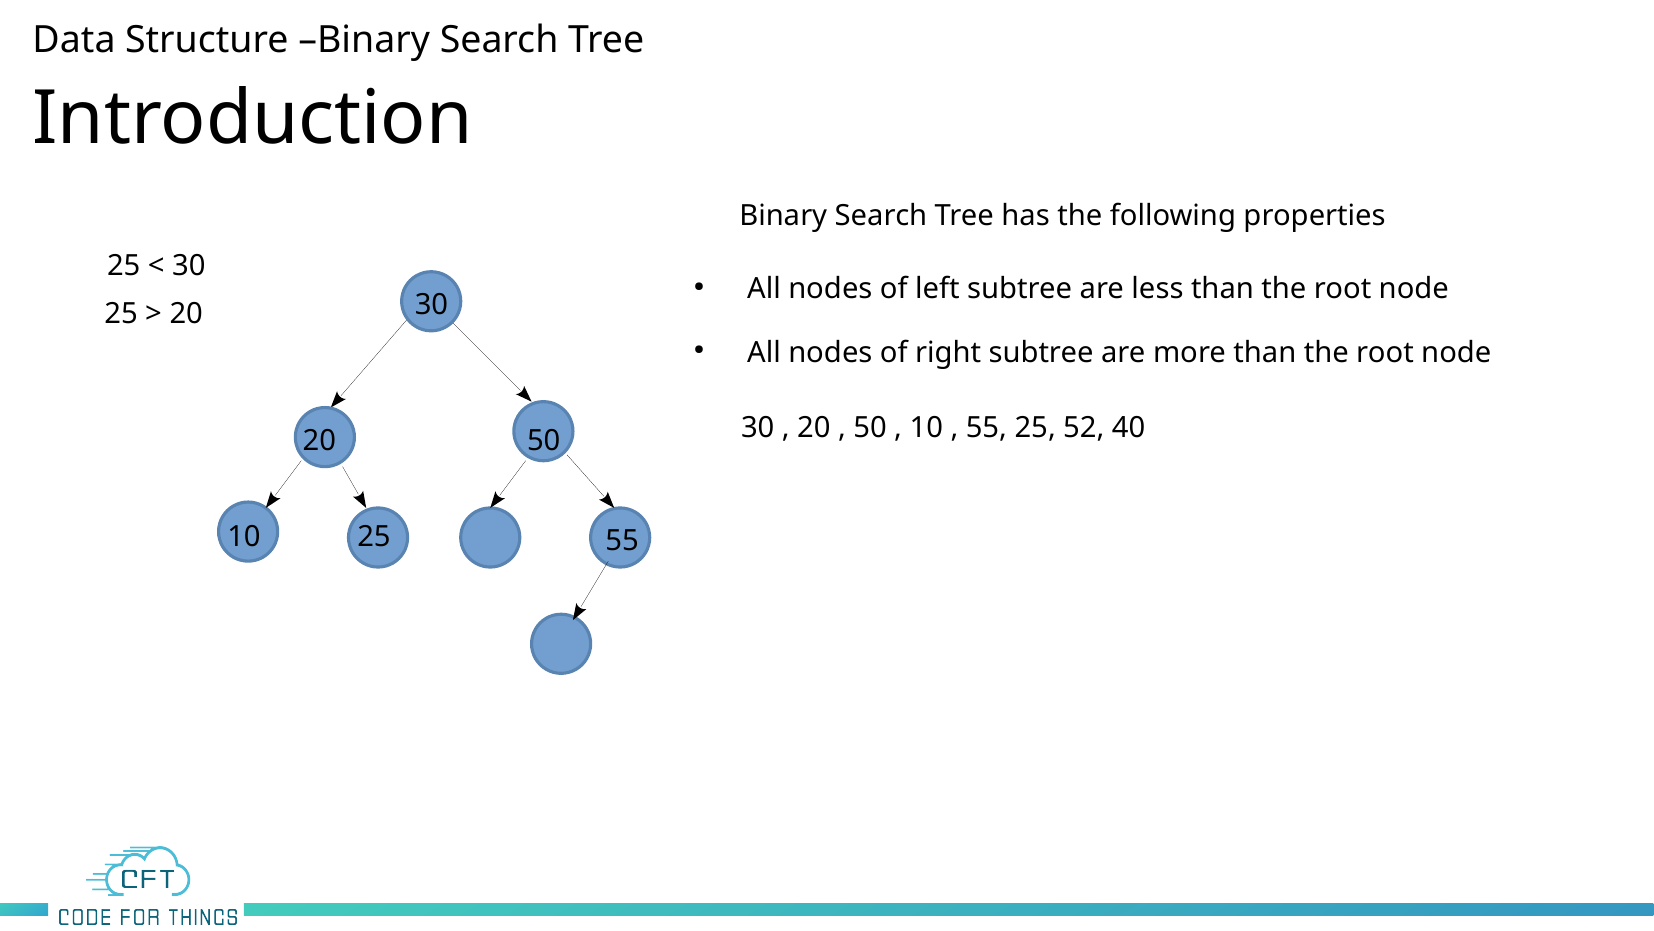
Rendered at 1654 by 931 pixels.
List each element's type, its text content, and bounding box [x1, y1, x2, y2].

text_box [413, 325, 449, 331]
text_box [356, 558, 400, 568]
text_box 25 > 20 [89, 285, 237, 335]
picture [59, 846, 237, 925]
text_box [231, 502, 265, 507]
text_box 55 [590, 512, 669, 562]
text_box [417, 271, 445, 275]
text_box [307, 461, 343, 467]
text_box [311, 407, 339, 411]
title Data Structure –Binary Search Tree Introduction [32, 12, 1184, 166]
text_box 30 [400, 275, 479, 325]
text_box [531, 614, 591, 674]
text_box 25 [342, 507, 421, 558]
text_box 25 < 30 [92, 236, 240, 286]
text_box 30 , 20 , 50 , 10 , 55, 25, 52, 40 [726, 390, 1252, 449]
text_box Binary Search Tree has the following properties [653, 177, 1642, 237]
text_box [607, 562, 637, 568]
text_box [521, 401, 565, 411]
text_box [605, 507, 636, 512]
text_box 20 [287, 411, 367, 461]
text_box [234, 558, 262, 562]
text_box 10 [212, 507, 291, 558]
text_box 50 [512, 411, 591, 461]
text_box All nodes of left subtree are less than the root node All nodes of right subtree are more than the root node [661, 259, 1650, 368]
text_box [460, 507, 520, 568]
